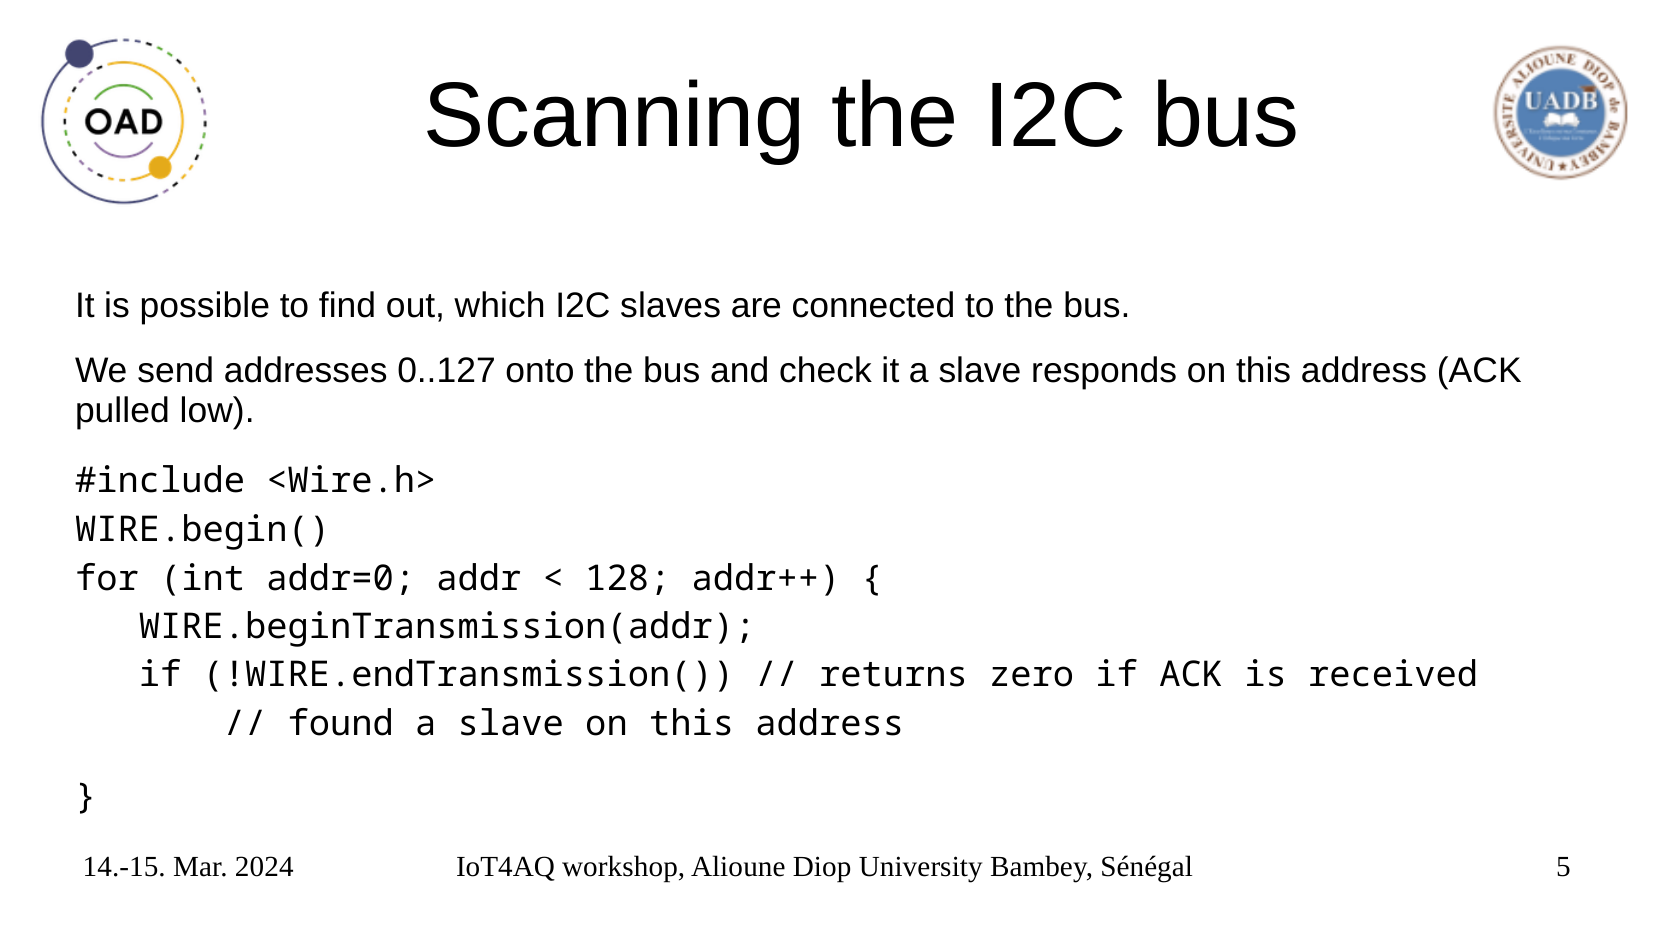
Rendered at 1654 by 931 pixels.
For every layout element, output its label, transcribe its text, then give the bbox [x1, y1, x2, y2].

list It is possible to find out, which I2C slaves are connected to the bus. We send addresses 0..127 onto the bus and check it a slave responds on this address (ACK pulled low). #include <Wire.h> WIRE.begin() for (int addr=0; addr < 128; addr++) { WIRE.beginTransmission(addr); if (!WIRE.endTransmission()) // returns zero if ACK is received // found a slave on this address } [75, 285, 1564, 826]
title Scanning the I2C bus [278, 37, 1446, 193]
picture [1482, 37, 1641, 188]
picture [0, 24, 242, 225]
